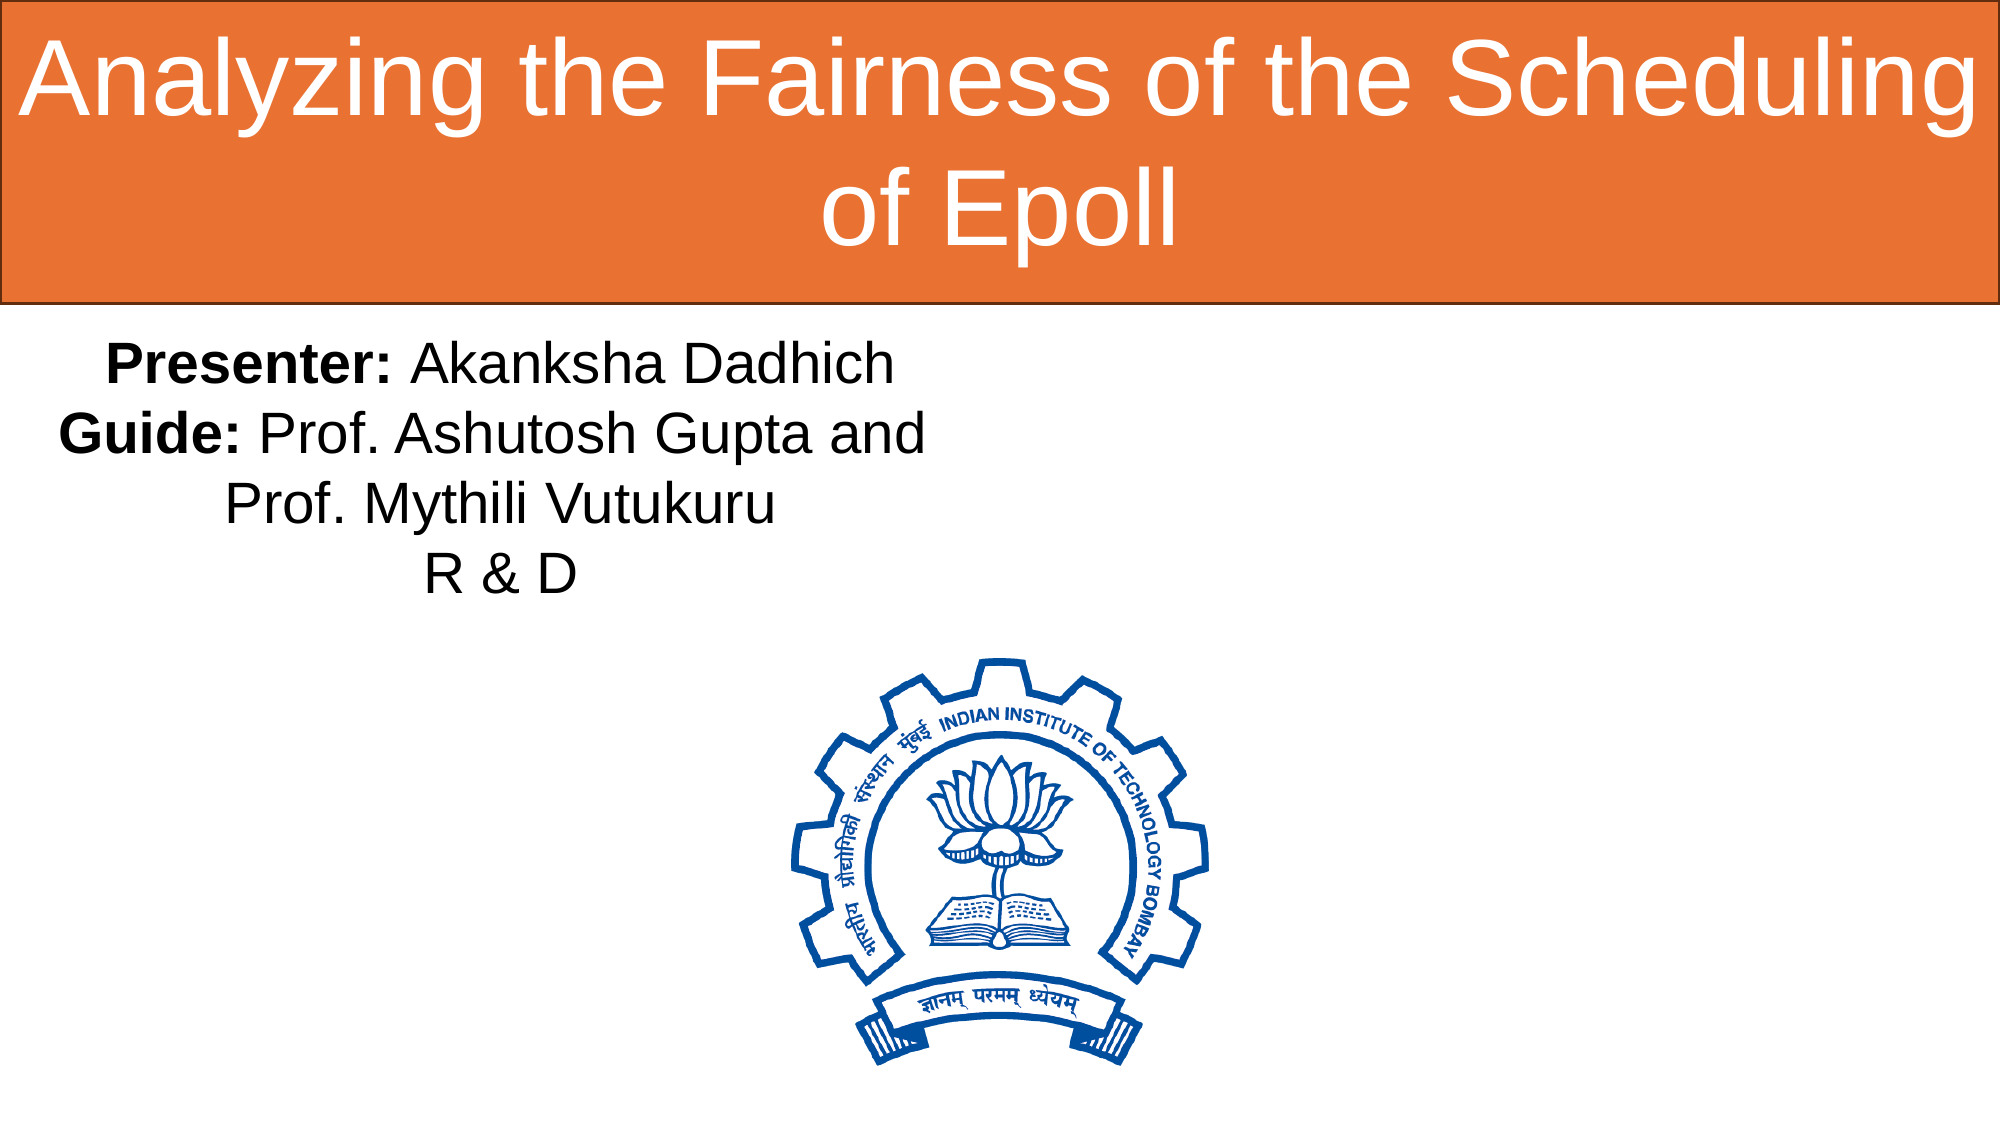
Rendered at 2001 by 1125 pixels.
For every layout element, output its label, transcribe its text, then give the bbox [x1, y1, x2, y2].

text_box Analyzing the Fairness of the Scheduling of Epoll [0, 0, 2000, 304]
picture [791, 658, 1209, 1066]
text_box Presenter: Akanksha Dadhich Guide: Prof. Ashutosh Gupta and Prof. Mythili Vutukuru R & D [43, 182, 1957, 775]
